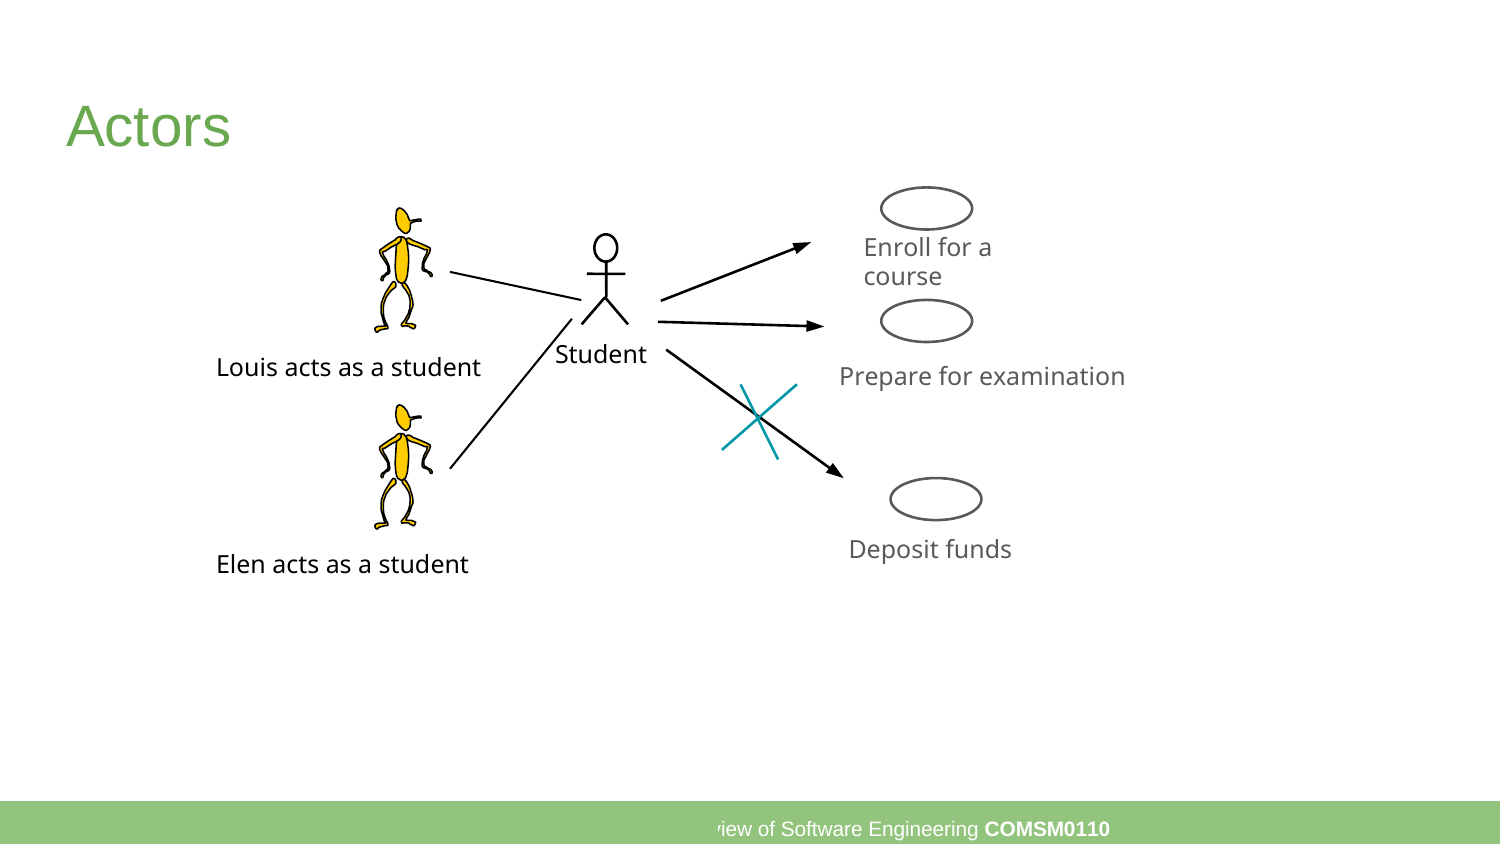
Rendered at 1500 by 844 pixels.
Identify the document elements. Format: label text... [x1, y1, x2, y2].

text_box [374, 281, 396, 333]
text_box Louis acts as a student [519, 360, 541, 387]
text_box Louis acts as a student [206, 347, 541, 387]
text_box [395, 404, 422, 431]
text_box [374, 478, 396, 530]
title Actors [51, 72, 1449, 167]
text_box [395, 207, 422, 234]
text_box [379, 433, 433, 526]
text_box Student [545, 333, 558, 349]
text_box Prepare for examination [830, 355, 1136, 395]
text_box Enroll for a course [848, 223, 1088, 269]
text_box [379, 236, 433, 329]
text_box Elen acts as a student [206, 544, 541, 584]
text_box Student [545, 333, 657, 373]
text_box Deposit funds [839, 529, 1022, 569]
